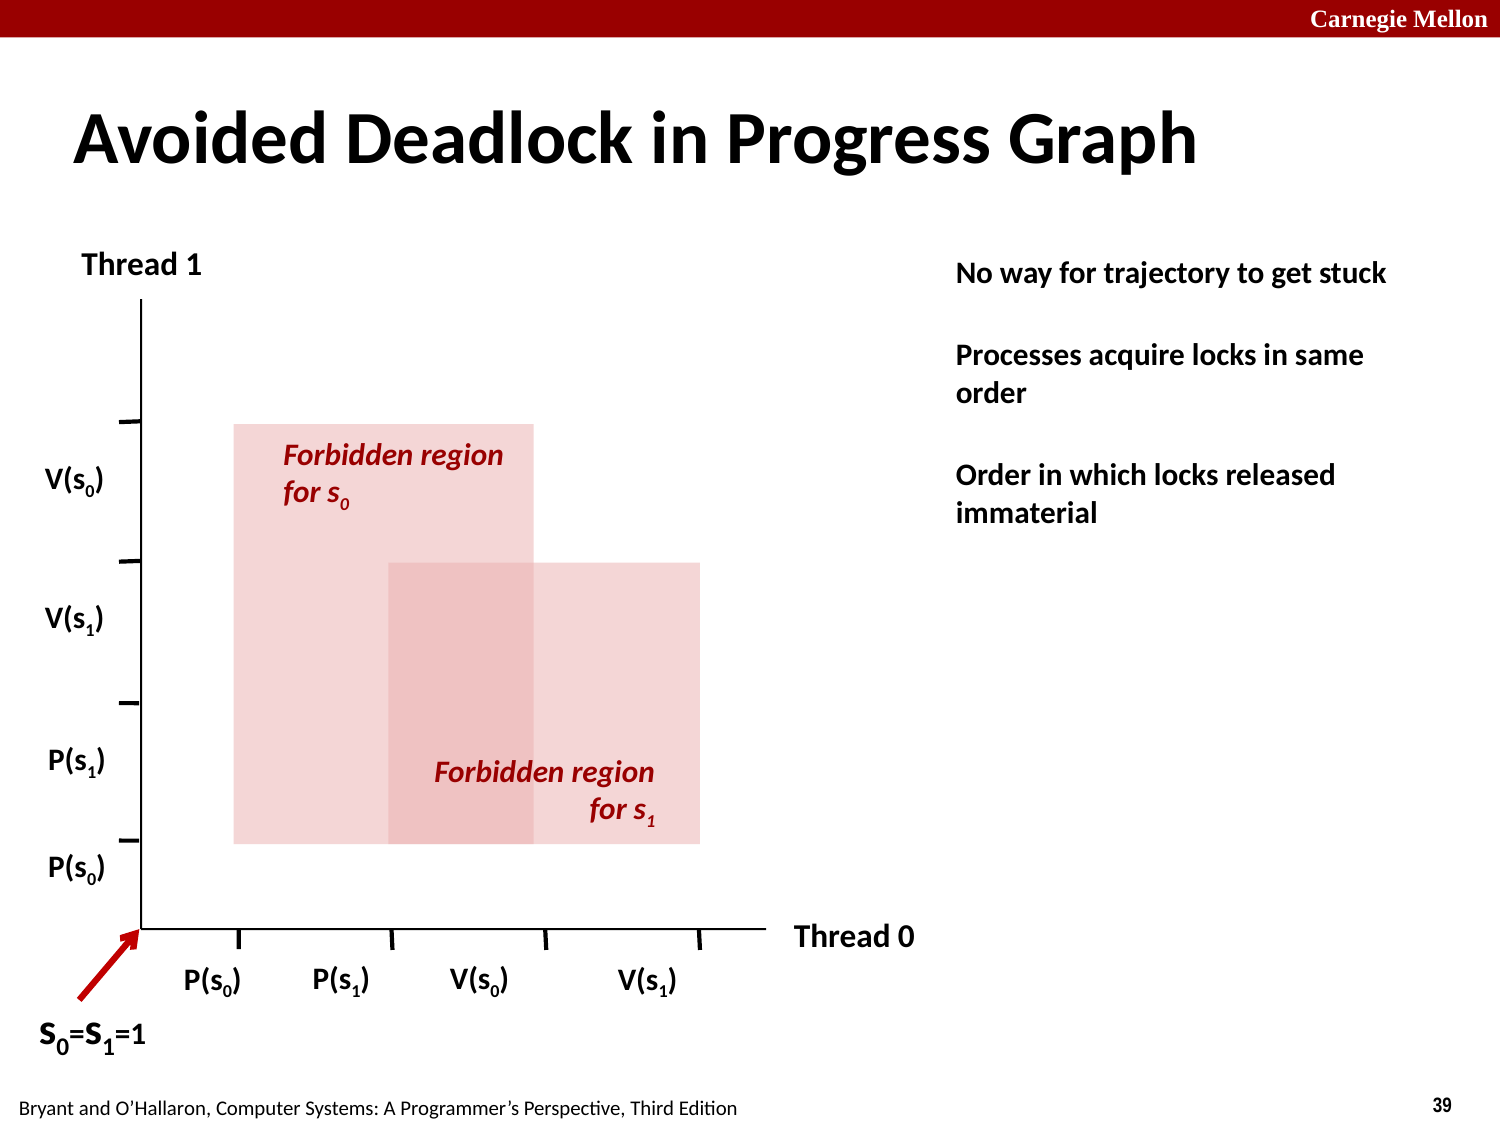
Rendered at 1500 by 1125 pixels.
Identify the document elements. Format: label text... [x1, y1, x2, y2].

text_box V(s1) [603, 951, 693, 1009]
text_box P(s1) [33, 731, 121, 790]
title Avoided Deadlock in Progress Graph [58, 71, 1304, 197]
text_box Thread 0 [779, 906, 930, 962]
text_box V(s0) [434, 950, 549, 1009]
text_box s0=s1=1 [24, 1000, 162, 1061]
text_box Thread 1 [66, 234, 218, 289]
text_box Forbidden region for s1 [419, 743, 670, 839]
text_box Forbidden region for s0 [268, 426, 520, 522]
text_box P(s0) [33, 838, 121, 897]
text_box V(s1) [30, 590, 120, 648]
text_box P(s0) [169, 951, 257, 1009]
text_box V(s0) [30, 450, 120, 508]
text_box No way for trajectory to get stuck Processes acquire locks in same order Order in which locks released immaterial [941, 252, 1451, 530]
text_box P(s1) [297, 950, 386, 1009]
text_box [233, 424, 700, 845]
